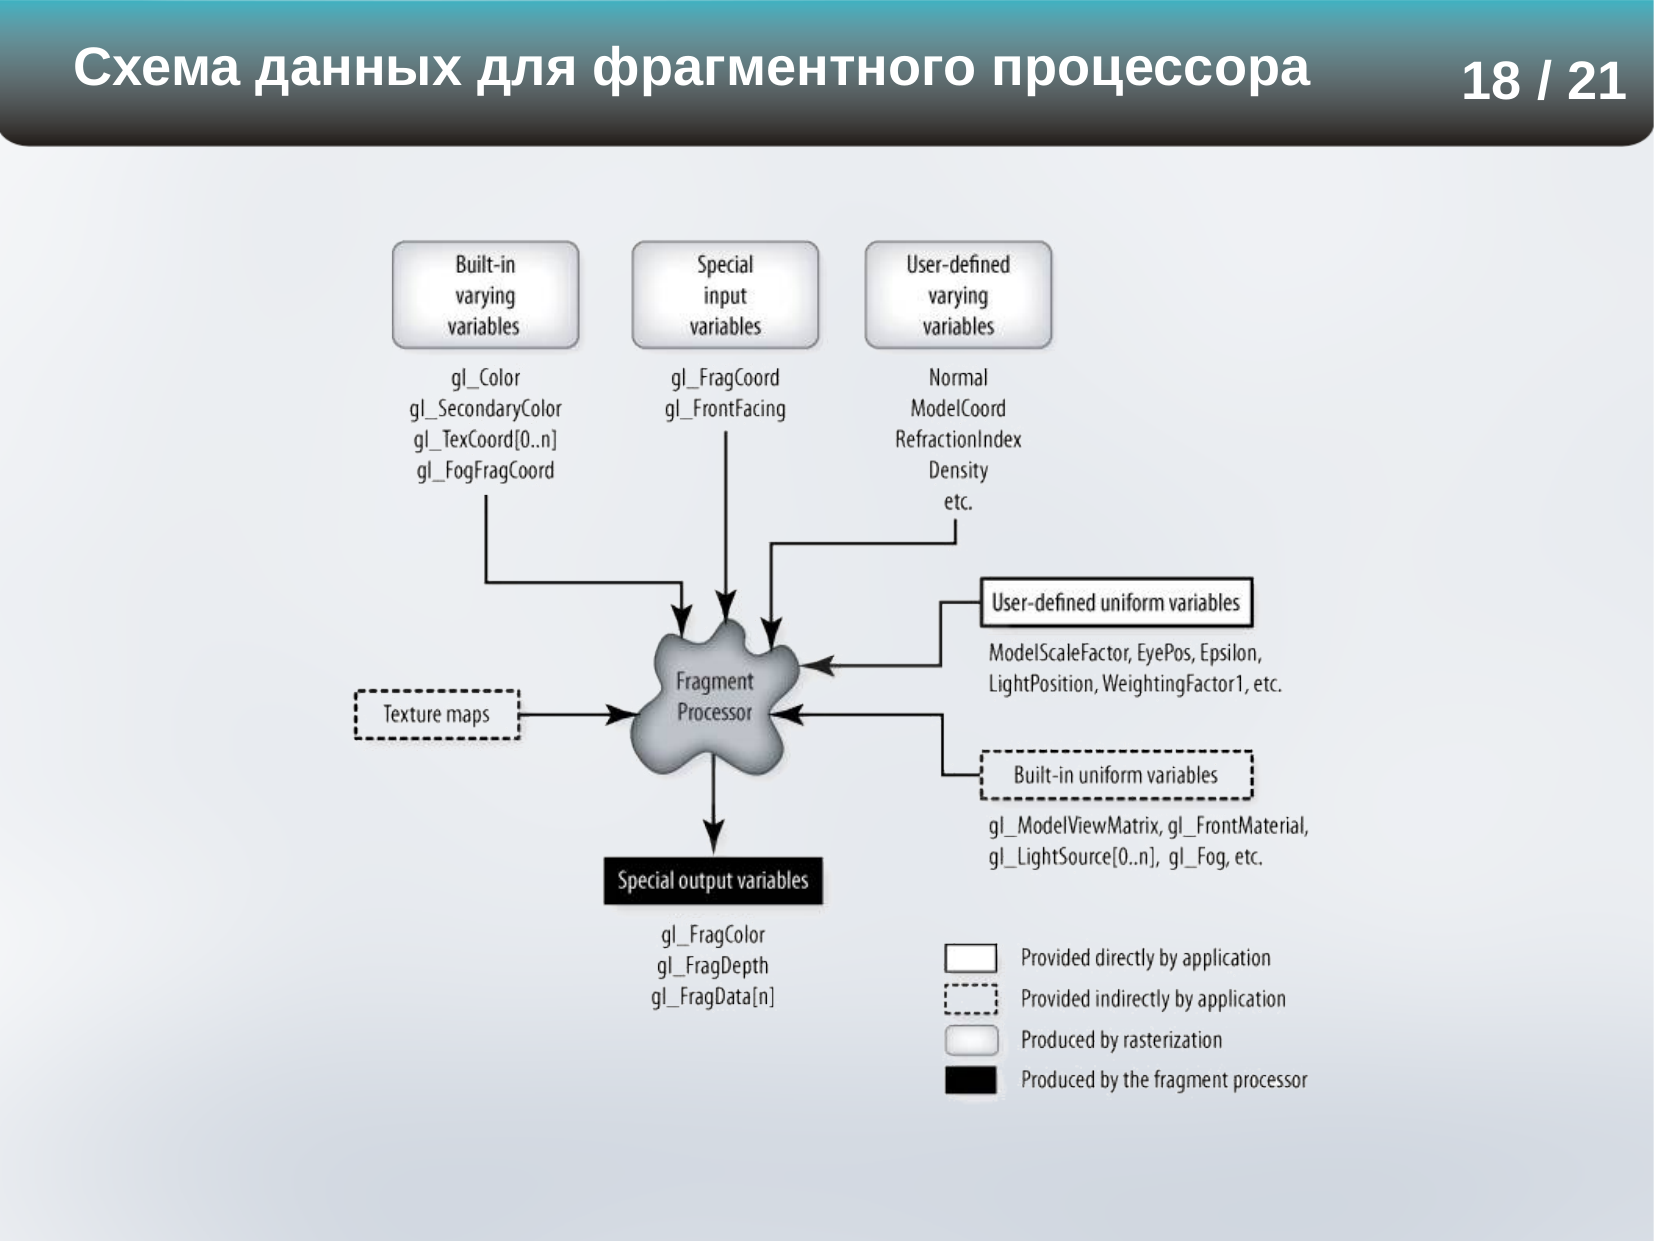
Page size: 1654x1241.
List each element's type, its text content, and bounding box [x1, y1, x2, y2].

text_box Схема данных для фрагментного процессора [59, 29, 1418, 105]
text_box <номер> / 21 [1446, 42, 1654, 119]
picture [0, 0, 1654, 1241]
